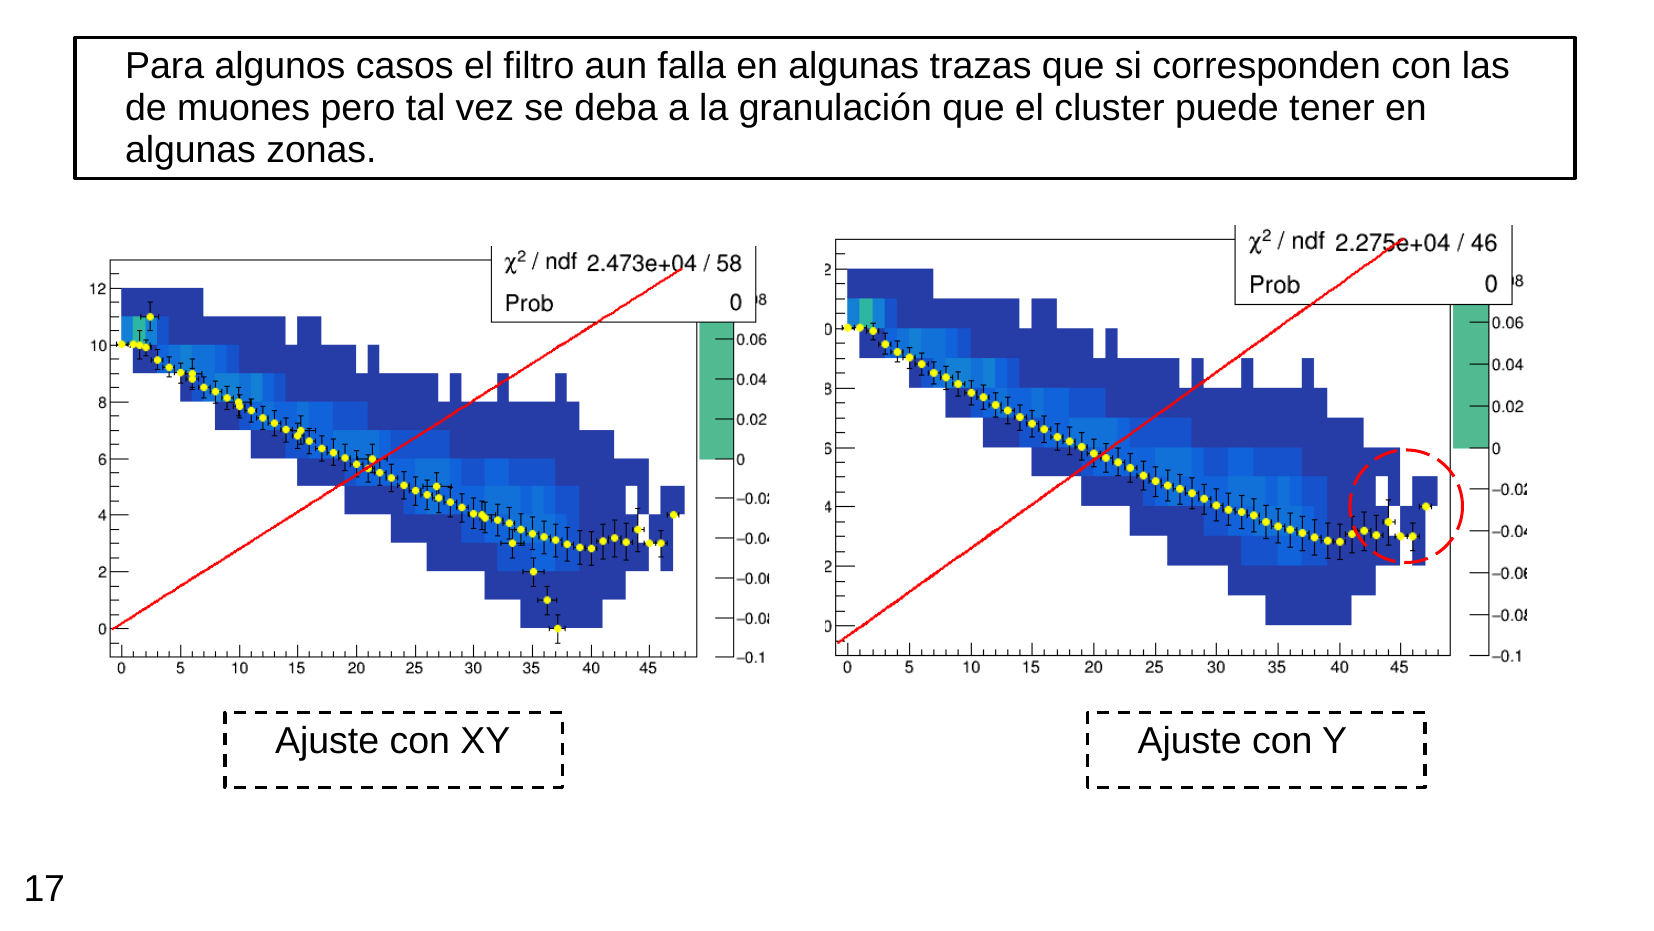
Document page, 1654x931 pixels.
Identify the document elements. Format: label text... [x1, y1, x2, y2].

text_box [1349, 449, 1463, 563]
text_box Ajuste con XY [225, 712, 563, 788]
text_box Para algunos casos el filtro aun falla en algunas trazas que si corresponden con las de muones pero tal vez se deba a la granulación que el cluster puede tener en algunas zonas. [75, 37, 1576, 179]
picture [75, 246, 770, 676]
text_box <number> [8, 860, 638, 931]
picture [825, 225, 1527, 676]
text_box Ajuste con Y [1087, 712, 1426, 788]
